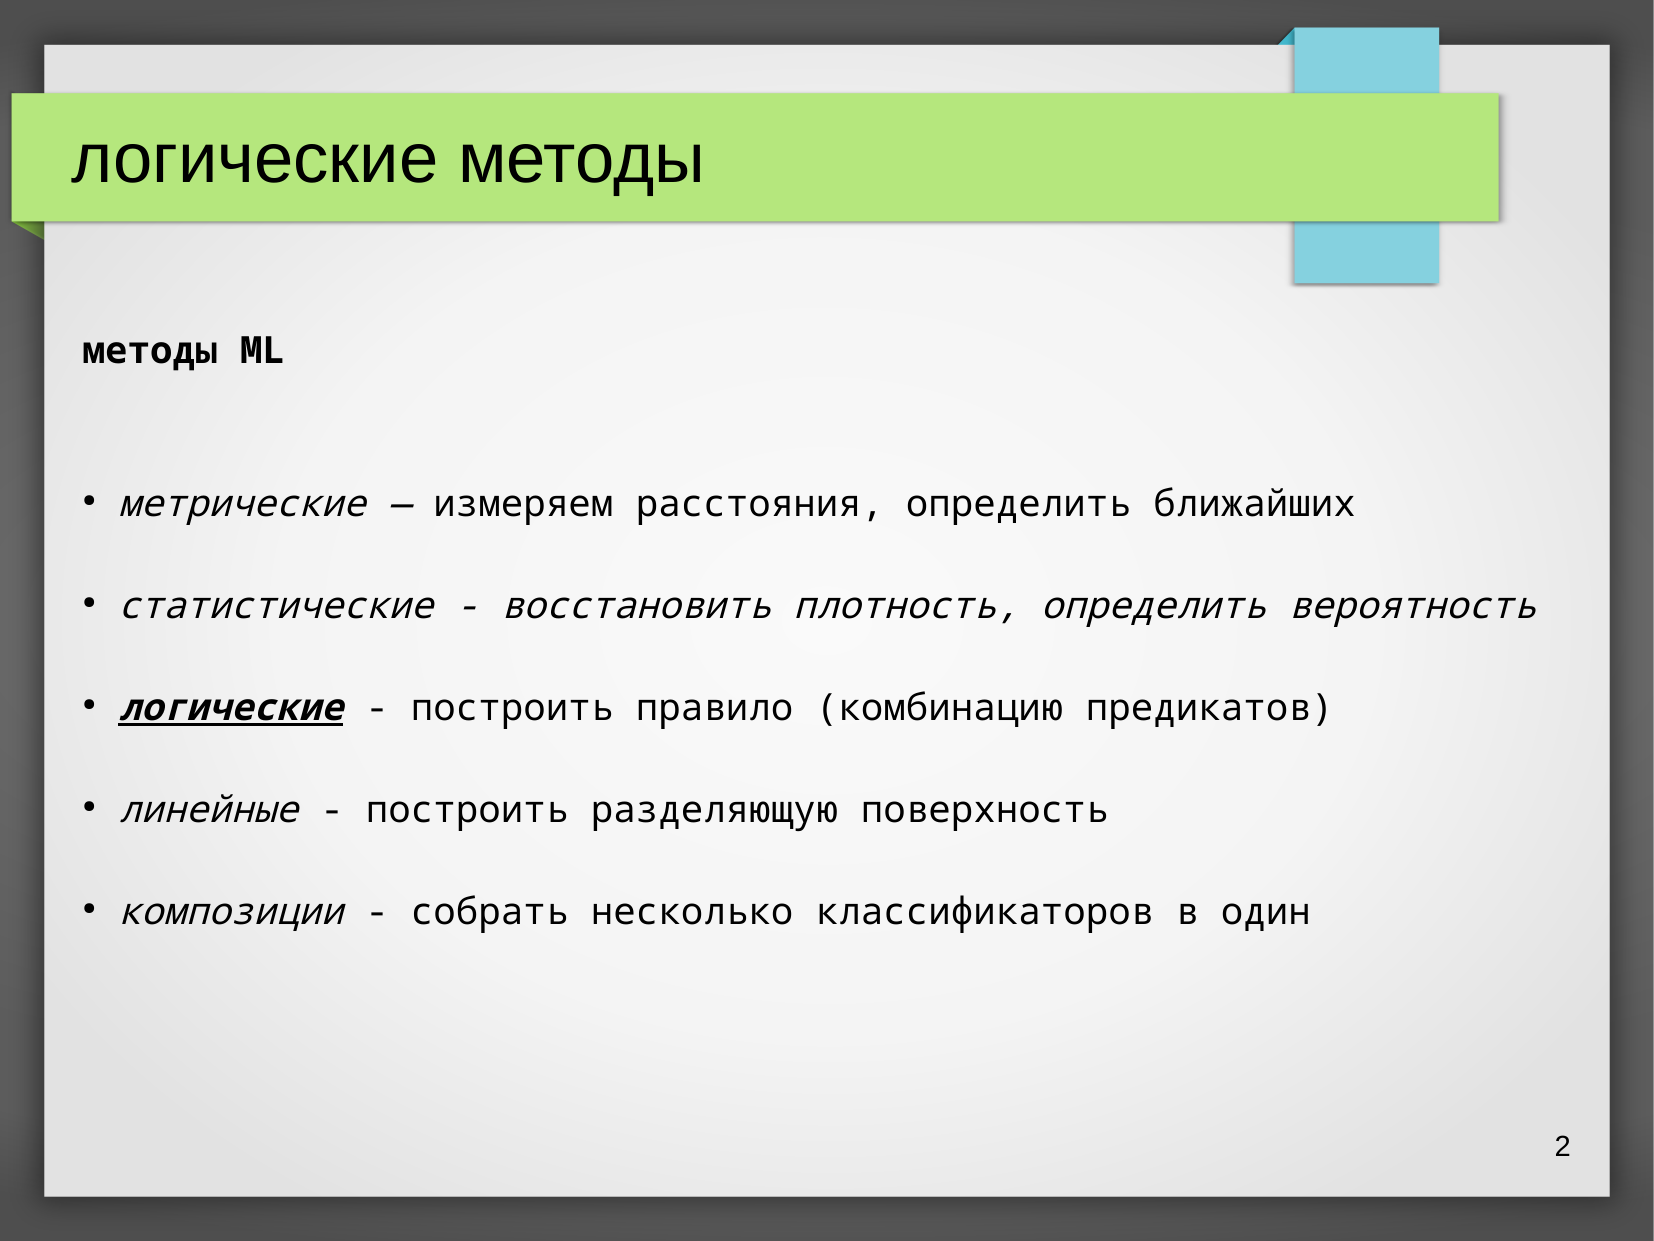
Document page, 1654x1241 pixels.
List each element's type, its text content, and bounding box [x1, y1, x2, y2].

subtitle методы ML метрические — измеряем расстояния, определить ближайших статистические - восстановить плотность, определить вероятность логические - построить правило (комбинацию предикатов) линейные - построить разделяющую поверхность композиции - собрать несколько классификаторов в один [82, 330, 1548, 929]
title логические методы [70, 117, 1205, 200]
picture [0, 0, 1654, 1241]
